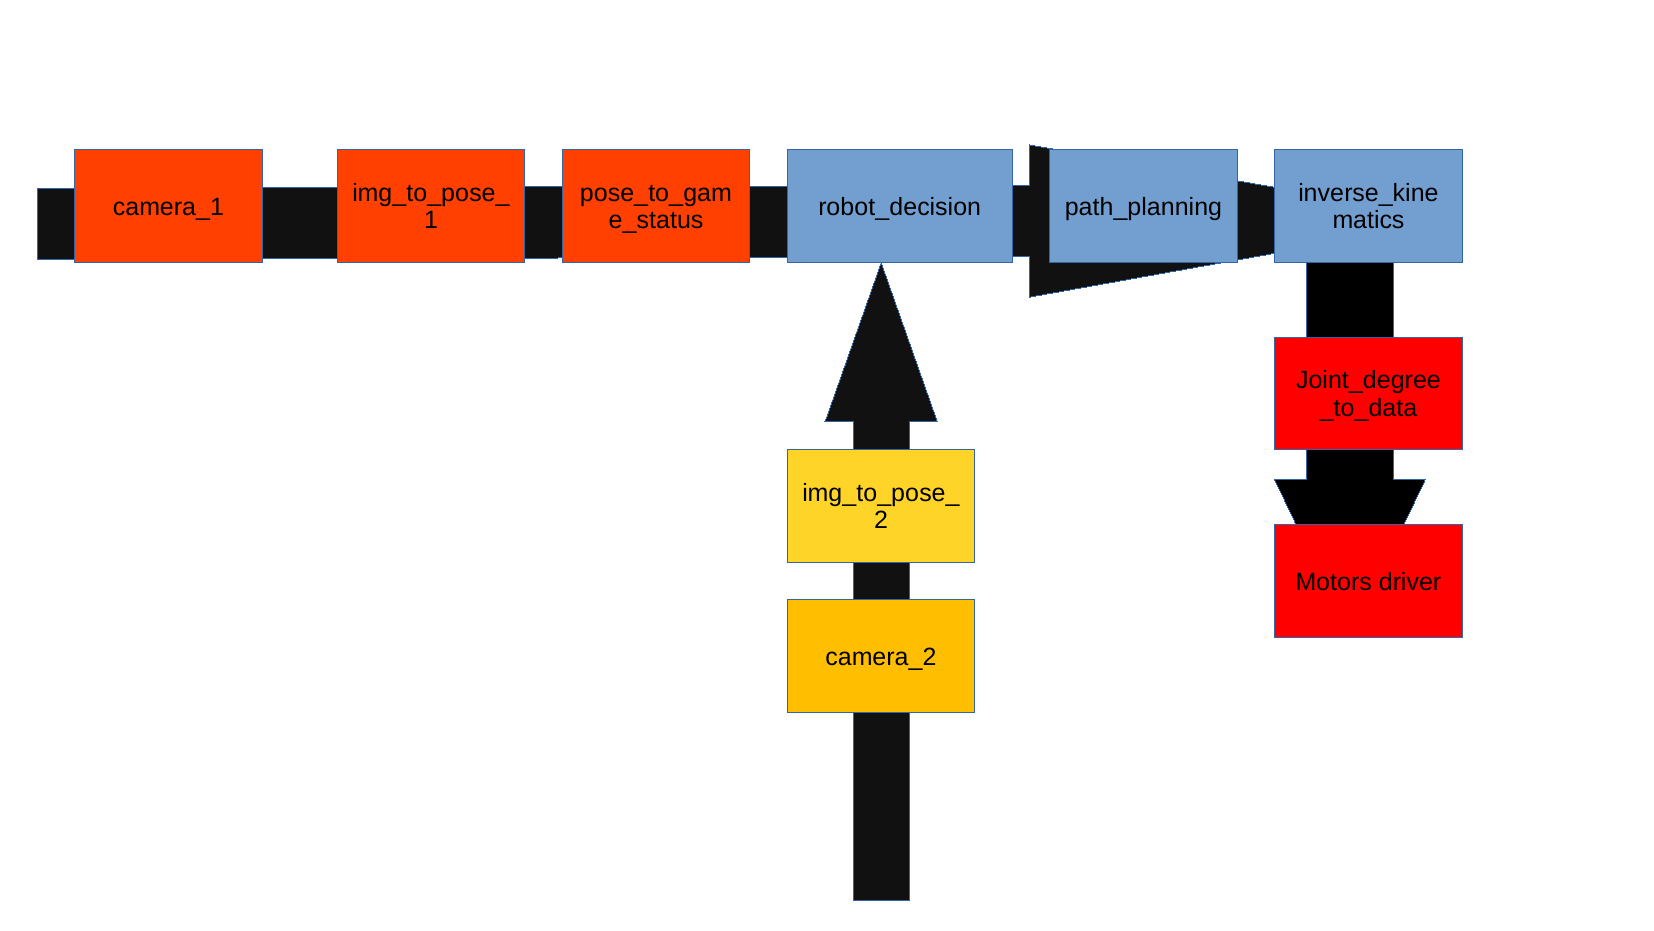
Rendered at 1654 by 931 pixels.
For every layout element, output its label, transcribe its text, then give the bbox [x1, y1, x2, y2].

text_box Motors driver [1274, 524, 1463, 638]
text_box [1013, 144, 1221, 298]
text_box pose_to_game_status [562, 149, 750, 263]
text_box img_to_pose_1 [337, 149, 525, 263]
text_box [1306, 263, 1394, 337]
text_box robot_decision [787, 149, 1013, 263]
text_box [37, 188, 74, 260]
text_box [1238, 180, 1274, 260]
text_box camera_1 [74, 149, 263, 263]
text_box [853, 713, 910, 901]
text_box Joint_degree_to_data [1274, 337, 1463, 450]
text_box [525, 186, 562, 259]
text_box camera_2 [787, 599, 975, 713]
text_box [824, 263, 938, 449]
text_box path_planning [1049, 149, 1238, 263]
text_box [1274, 450, 1426, 524]
text_box img_to_pose_2 [787, 449, 975, 563]
text_box [853, 563, 910, 599]
text_box [750, 186, 787, 258]
text_box [263, 187, 337, 259]
text_box inverse_kinematics [1274, 149, 1463, 263]
